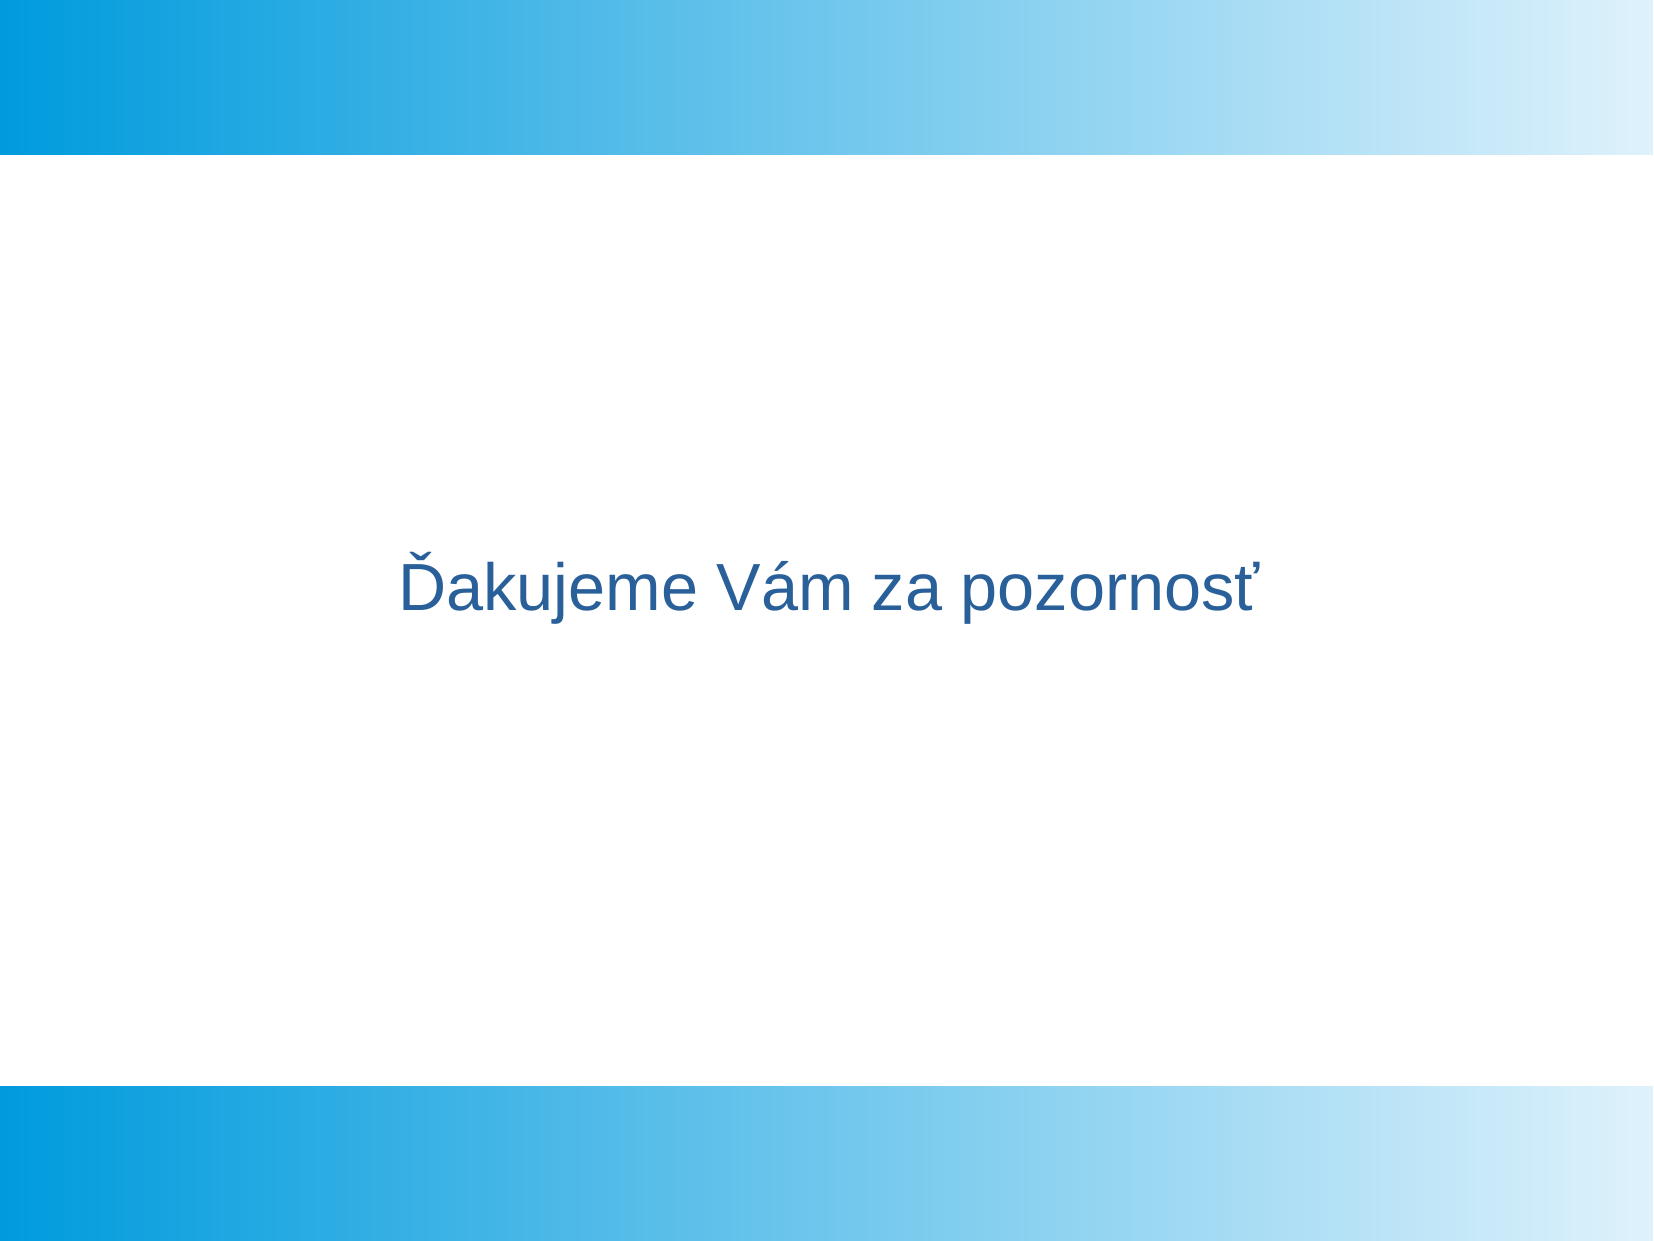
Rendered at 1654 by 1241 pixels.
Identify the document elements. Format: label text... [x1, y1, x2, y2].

subtitle Ďakujeme Vám za pozornosť [94, 344, 1583, 830]
